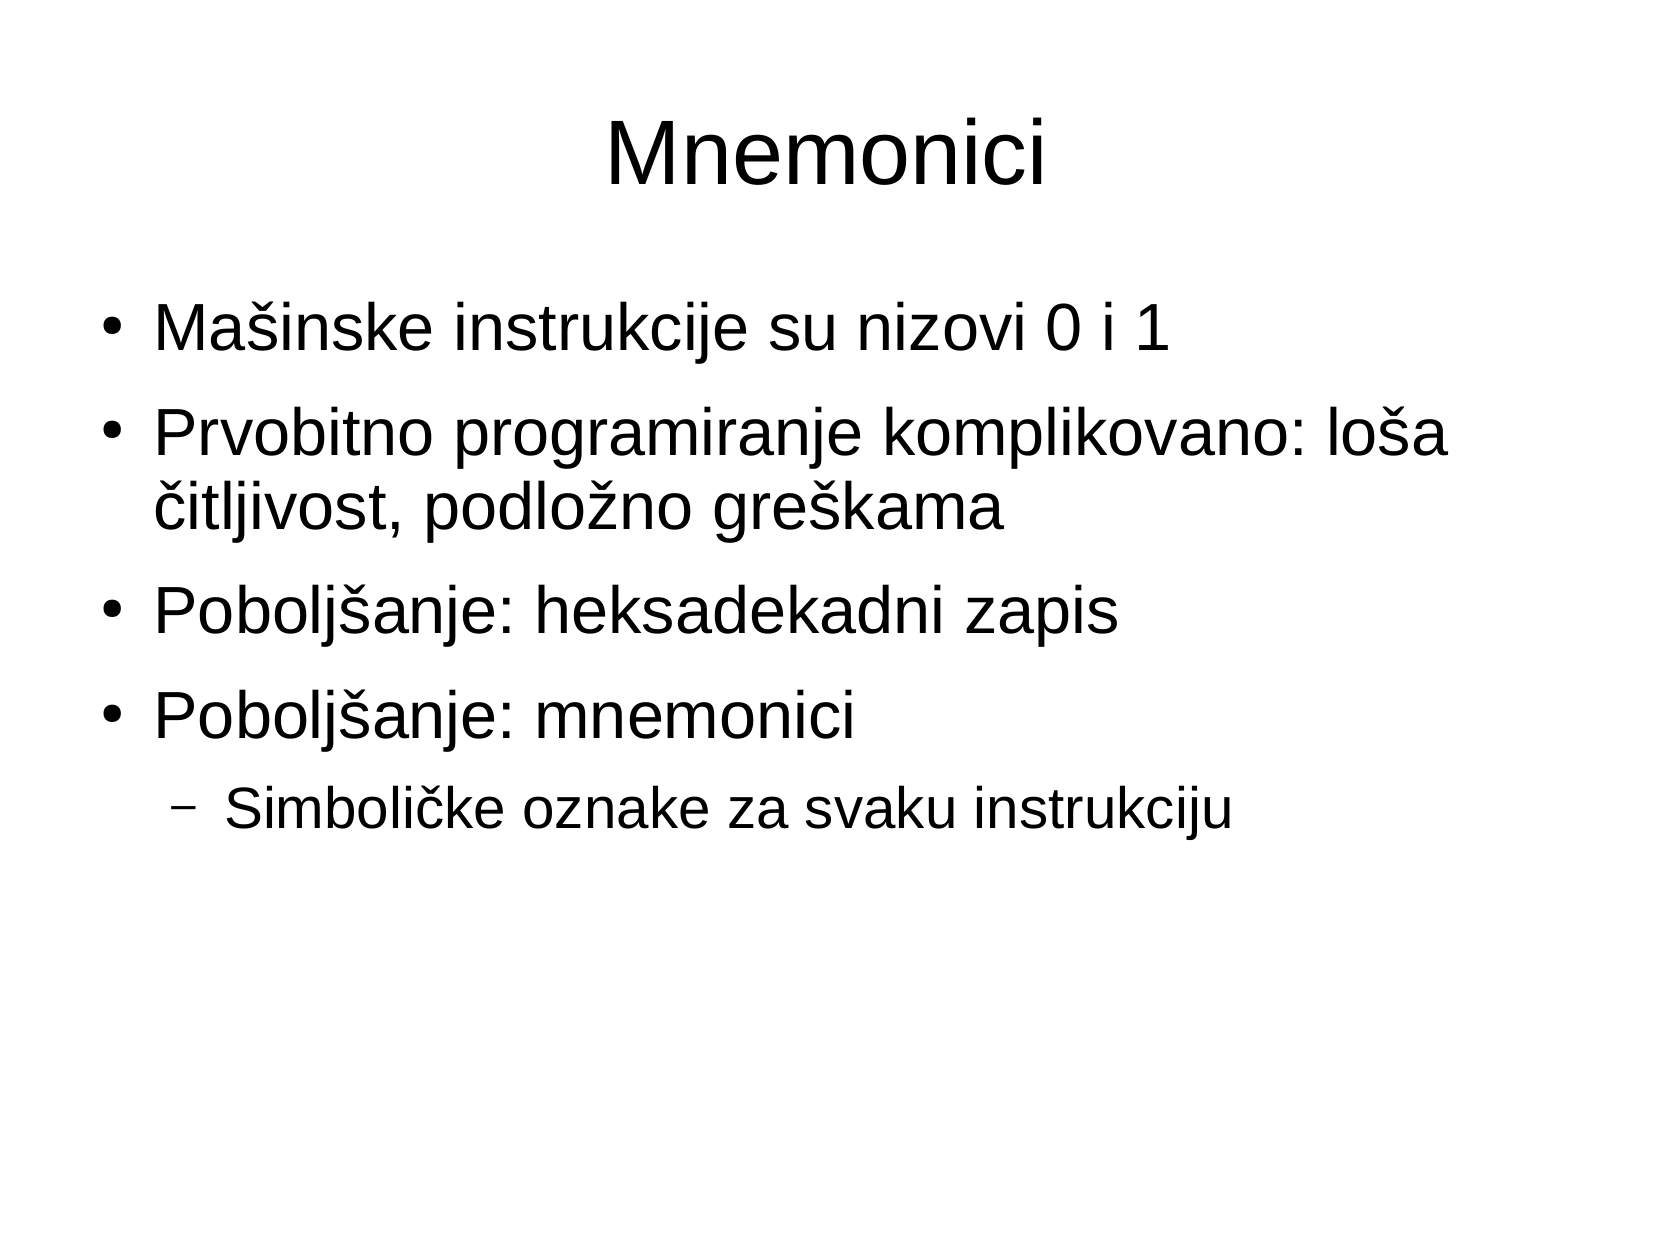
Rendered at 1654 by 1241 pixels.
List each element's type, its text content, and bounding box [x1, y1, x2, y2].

title Mnemonici [82, 49, 1571, 257]
list Mašinske instrukcije su nizovi 0 i 1 Prvobitno programiranje komplikovano: loša čitljivost, podložno greškama Poboljšanje: heksadekadni zapis Poboljšanje: mnemonici Simboličke oznake za svaku instrukciju [82, 290, 1571, 1010]
